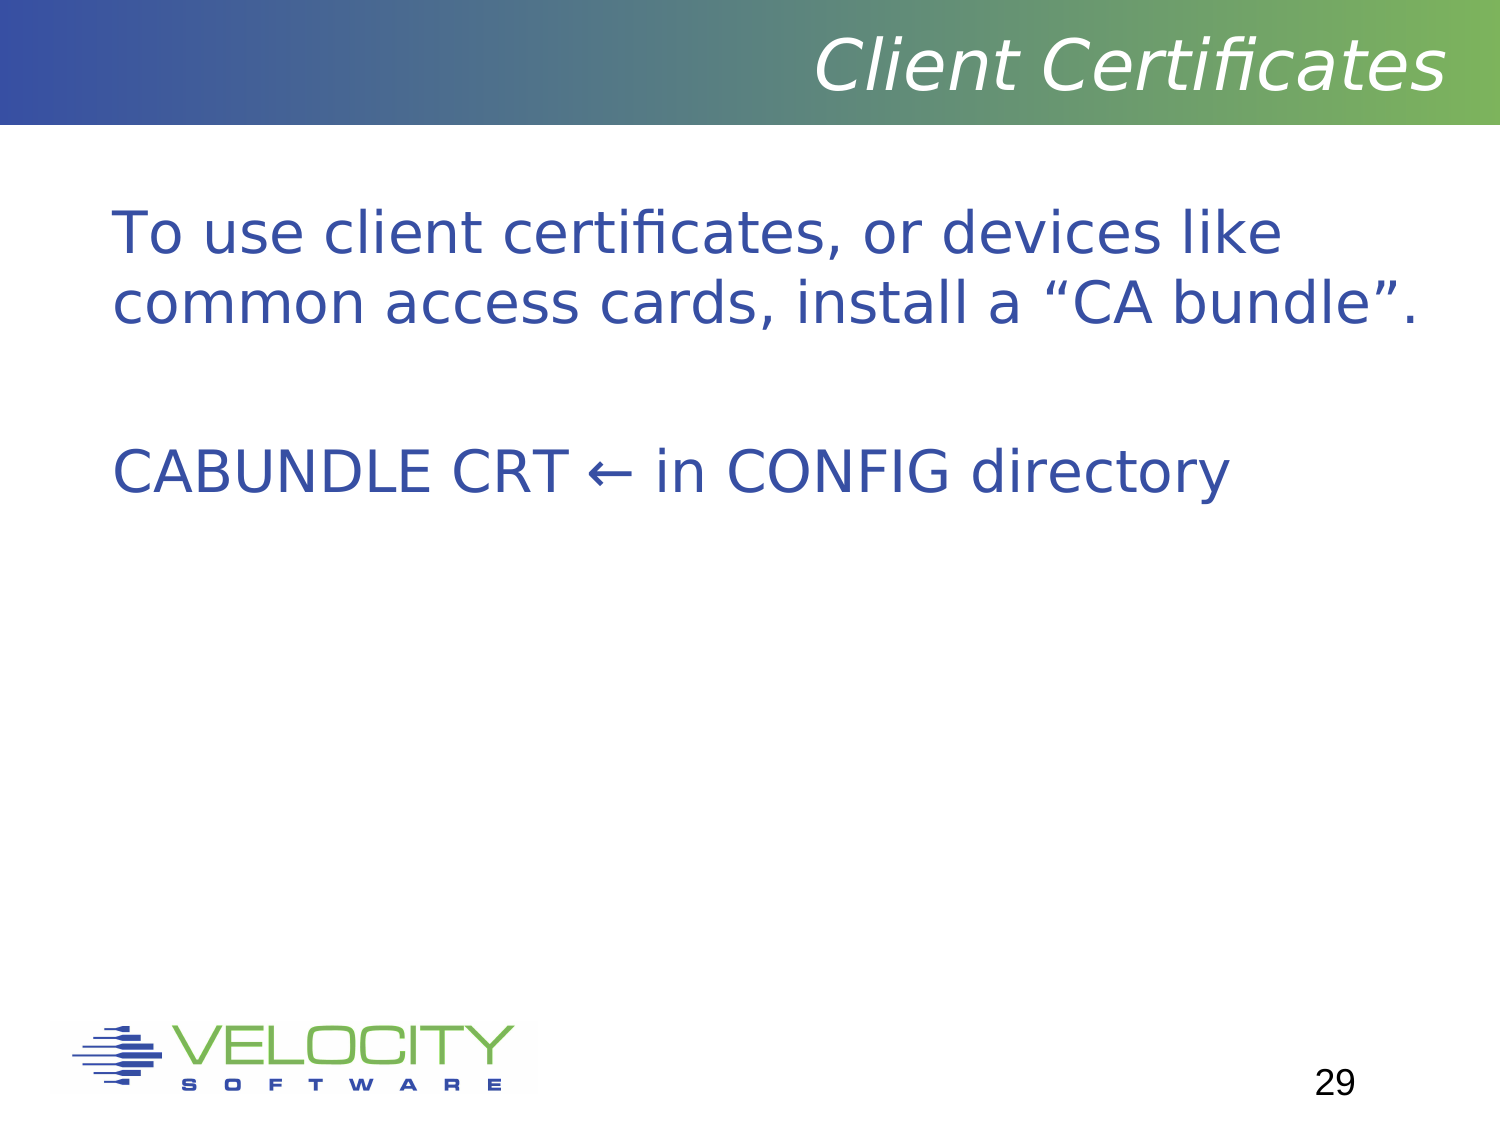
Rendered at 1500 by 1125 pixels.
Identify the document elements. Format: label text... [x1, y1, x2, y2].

list To use client certificates, or devices like common access cards, install a “CA bundle”. CABUNDLE CRT ← in CONFIG directory [70, 187, 1438, 935]
picture [50, 1021, 538, 1094]
title Client Certificates [62, 12, 1463, 113]
